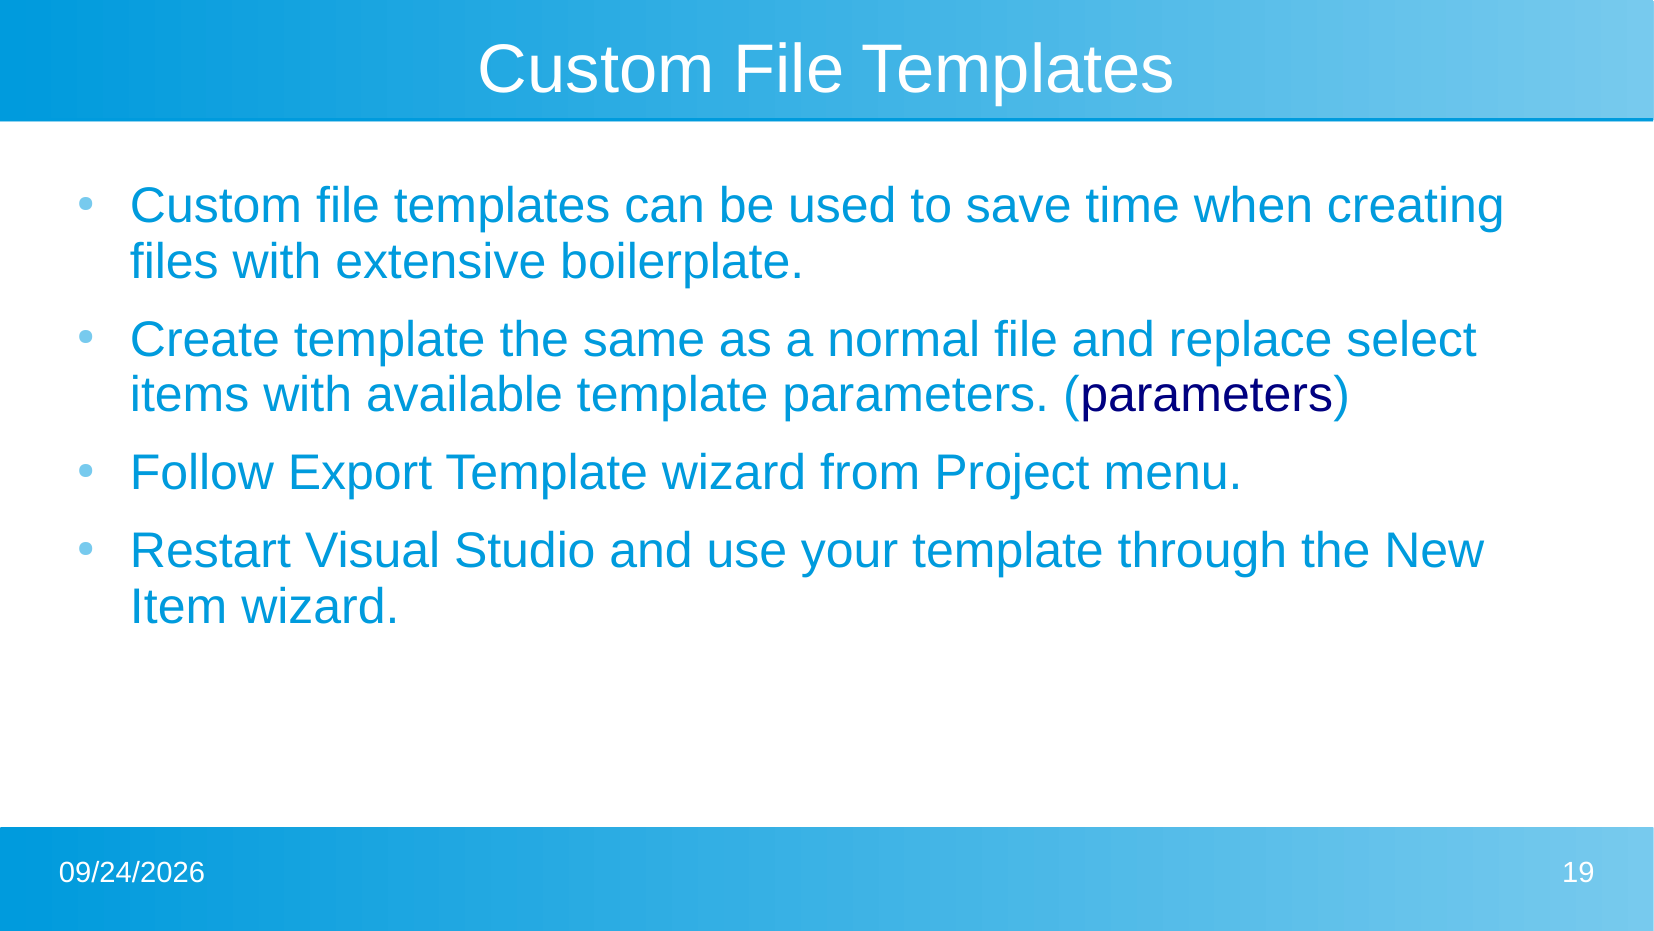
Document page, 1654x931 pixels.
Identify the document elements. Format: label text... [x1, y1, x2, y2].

list Custom file templates can be used to save time when creating files with extensive boilerplate. Create template the same as a normal file and replace select items with available template parameters. (parameters) Follow Export Template wizard from Project menu. Restart Visual Studio and use your template through the New Item wizard. [59, 177, 1595, 768]
title Custom File Templates [59, 29, 1595, 108]
